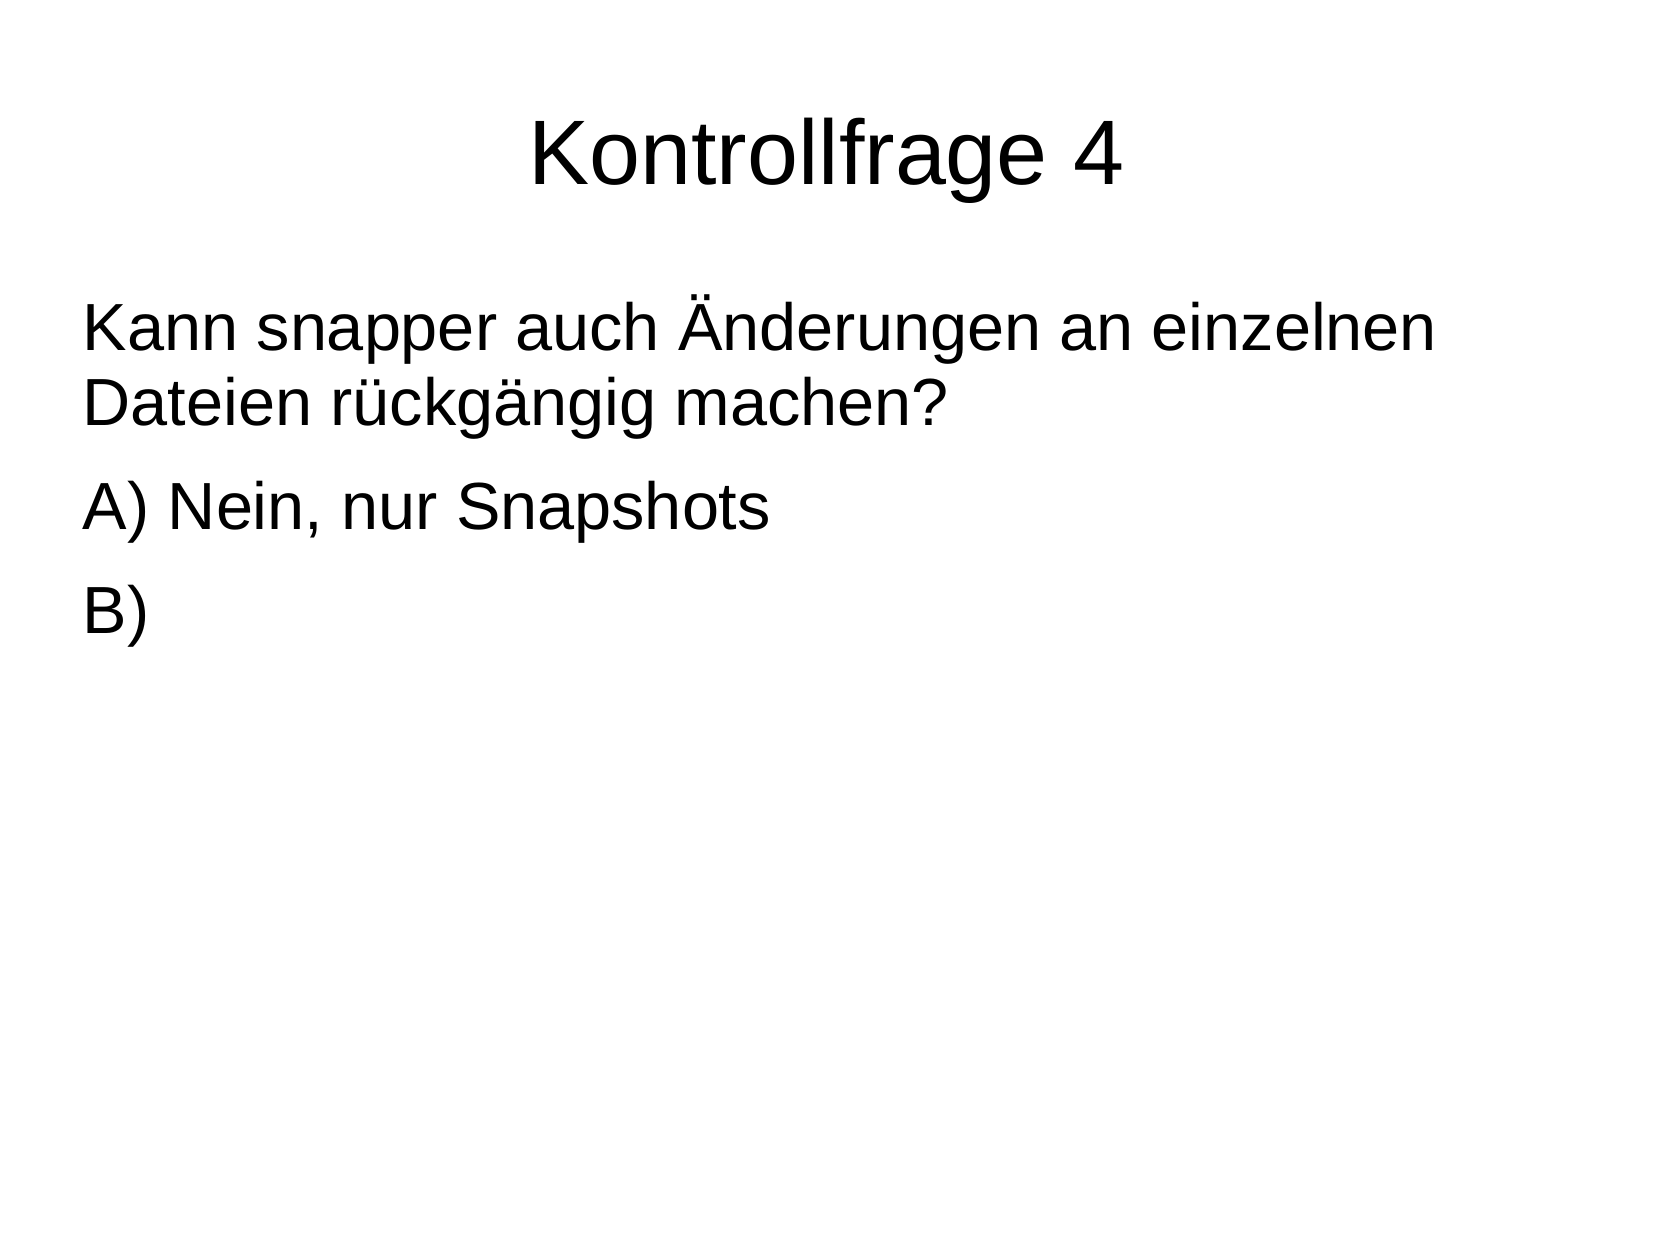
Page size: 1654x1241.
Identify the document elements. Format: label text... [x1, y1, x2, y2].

list Kann snapper auch Änderungen an einzelnen Dateien rückgängig machen? A) Nein, nur Snapshots B) [82, 290, 1571, 1010]
title Kontrollfrage 4 [82, 101, 1571, 205]
